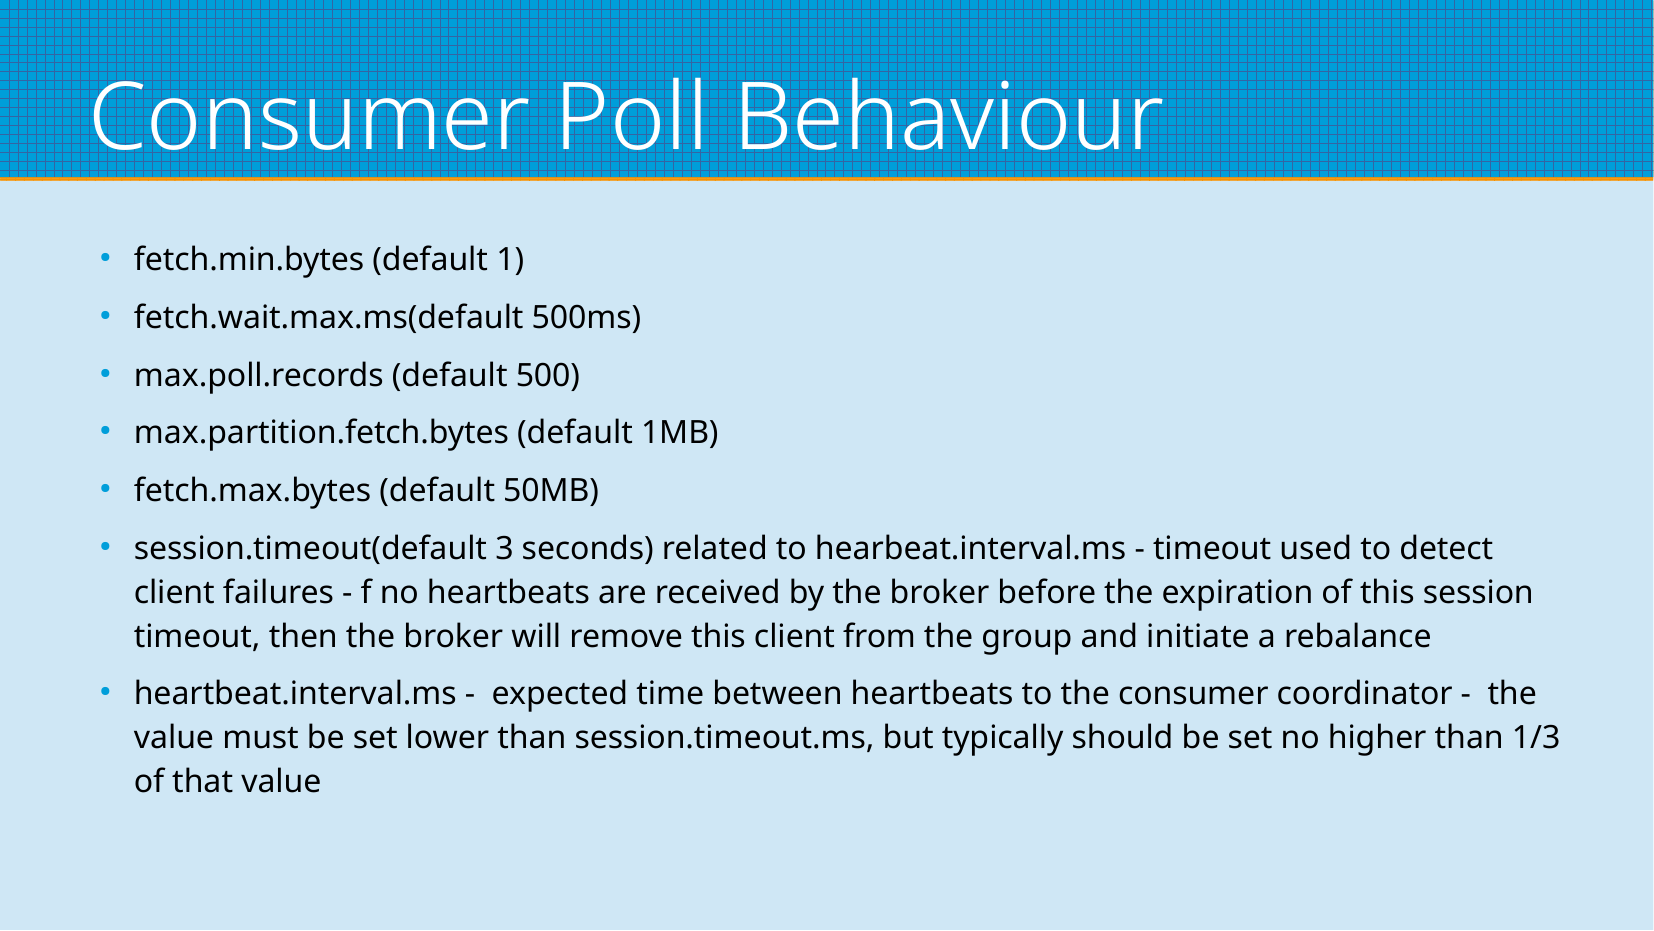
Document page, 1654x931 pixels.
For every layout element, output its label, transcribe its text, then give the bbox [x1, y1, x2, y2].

list fetch.min.bytes (default 1) fetch.wait.max.ms(default 500ms) max.poll.records (default 500) max.partition.fetch.bytes (default 1MB) fetch.max.bytes (default 50MB) session.timeout(default 3 seconds) related to hearbeat.interval.ms - timeout used to detect client failures - f no heartbeats are received by the broker before the expiration of this session timeout, then the broker will remove this client from the group and initiate a rebalance heartbeat.interval.ms - expected time between heartbeats to the consumer coordinator - the value must be set lower than session.timeout.ms, but typically should be set no higher than 1/3 of that value [88, 236, 1565, 813]
title Consumer Poll Behaviour [88, 14, 1565, 178]
